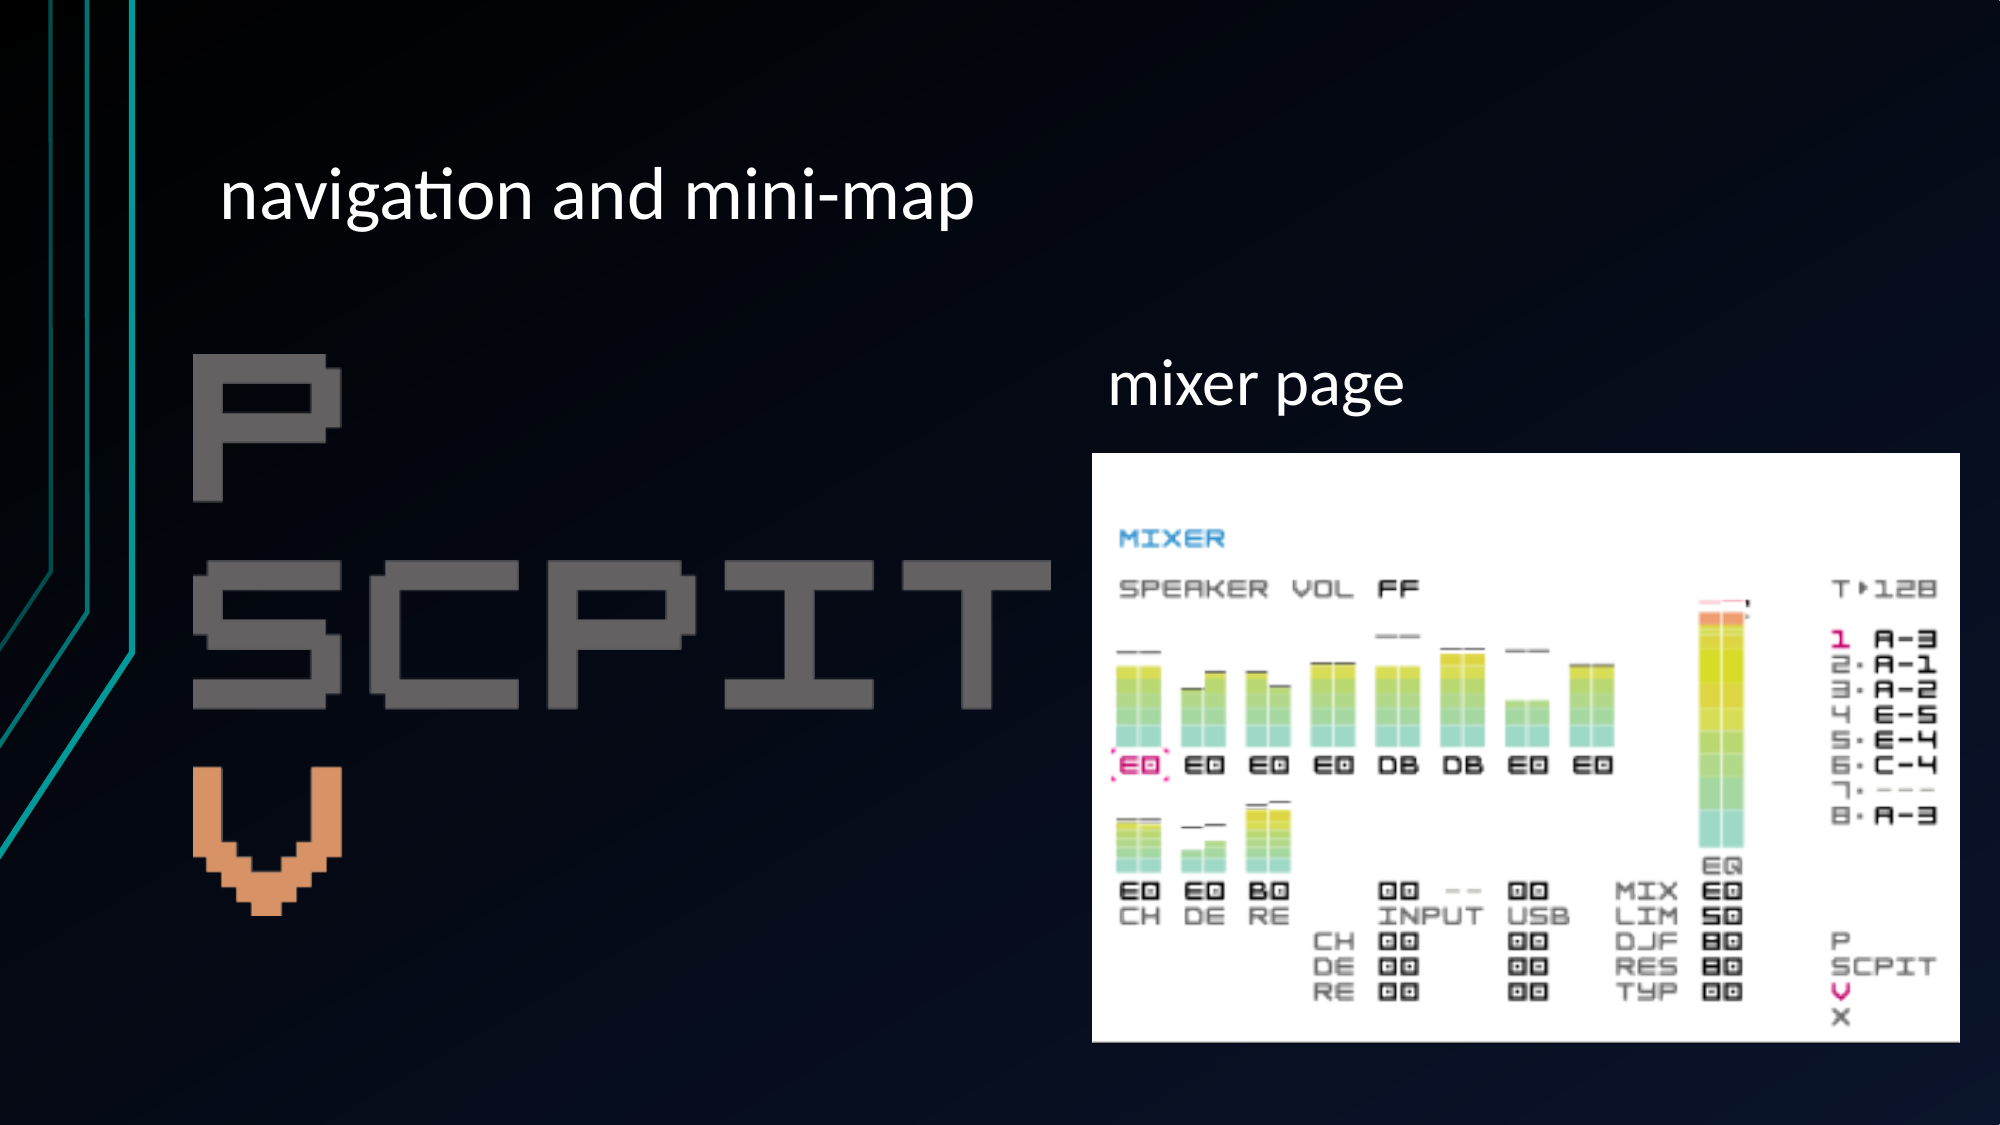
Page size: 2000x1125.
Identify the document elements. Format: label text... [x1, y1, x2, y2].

text_box mixer page [1092, 331, 1648, 427]
picture [1092, 452, 1960, 1044]
picture [180, 354, 1051, 946]
title navigation and mini-map [199, 45, 1900, 246]
